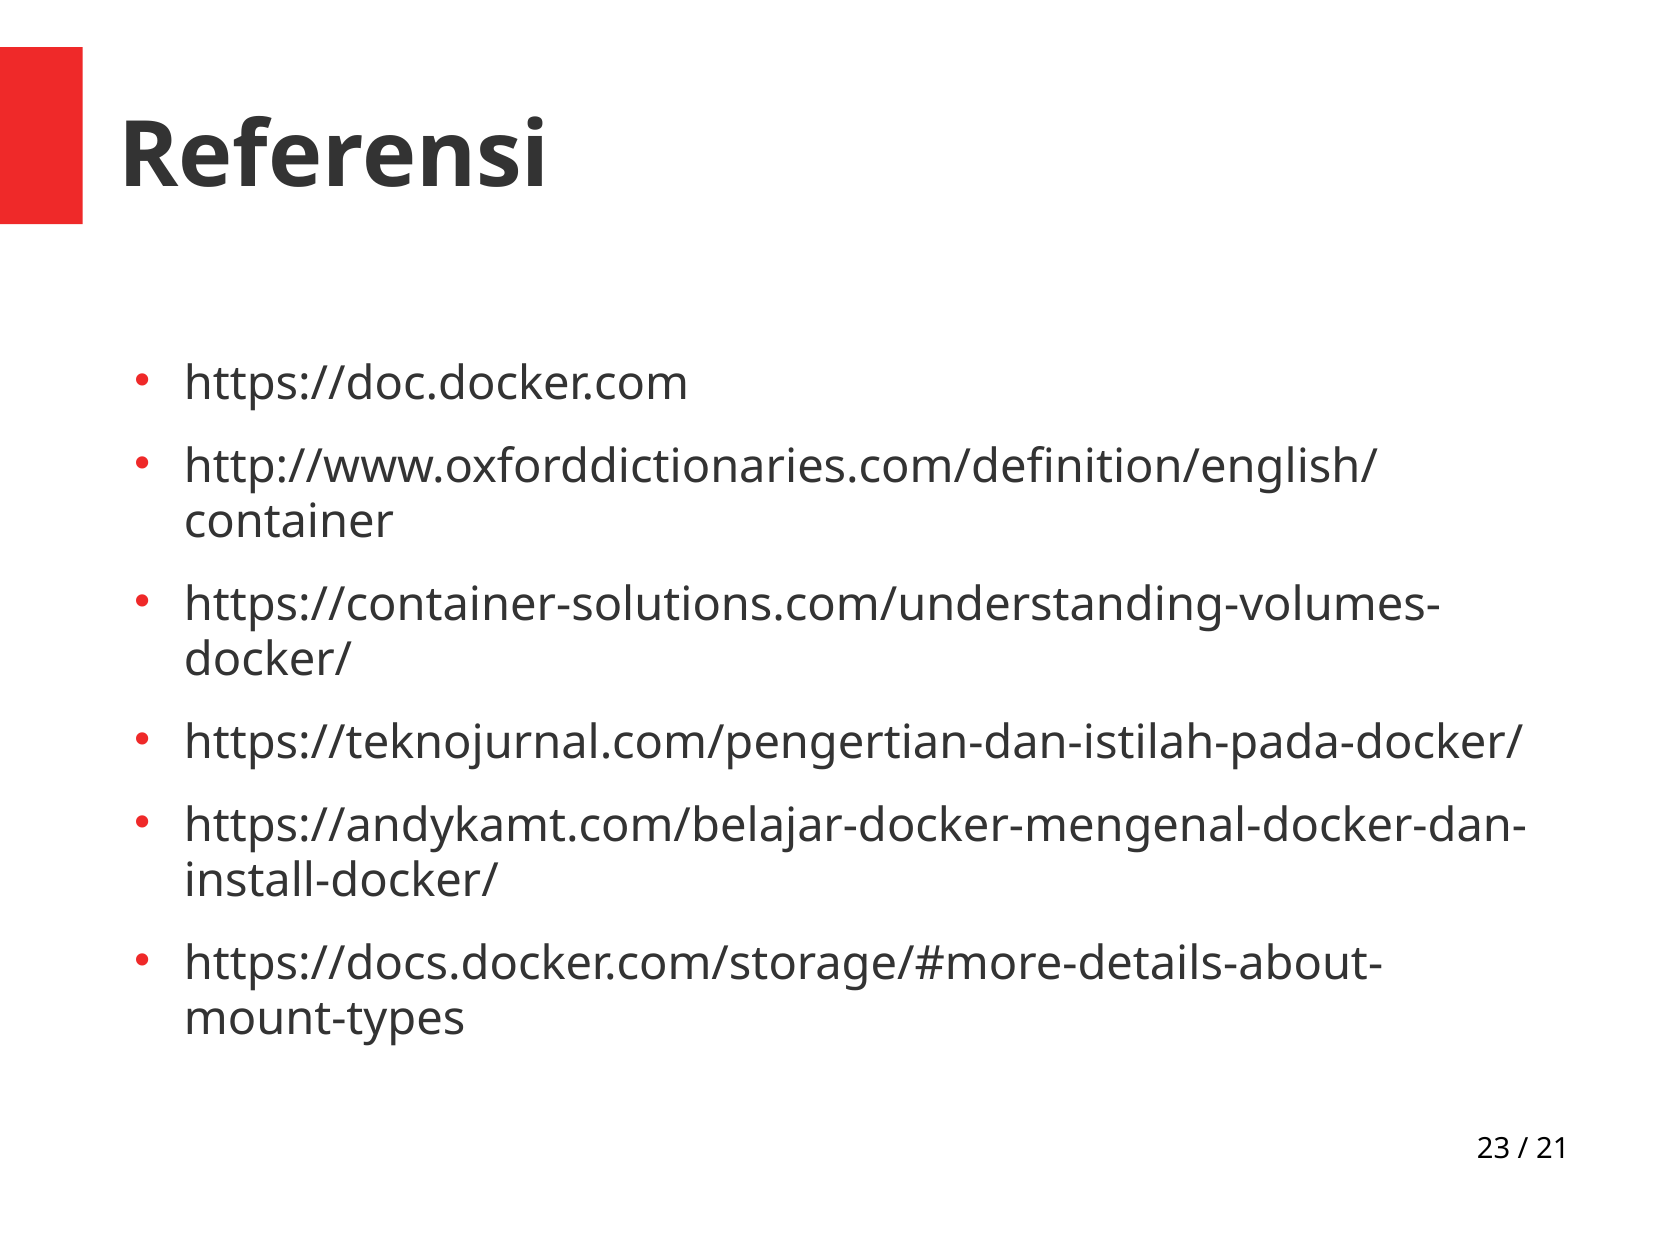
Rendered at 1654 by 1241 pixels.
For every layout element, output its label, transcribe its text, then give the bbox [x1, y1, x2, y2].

title Referensi [118, 49, 1571, 257]
list https://doc.docker.com http://www.oxforddictionaries.com/definition/english/container https://container-solutions.com/understanding-volumes-docker/ https://teknojurnal.com/pengertian-dan-istilah-pada-docker/ https://andykamt.com/belajar-docker-mengenal-docker-dan-install-docker/ https://docs.docker.com/storage/#more-details-about-mount-types [118, 354, 1536, 1074]
